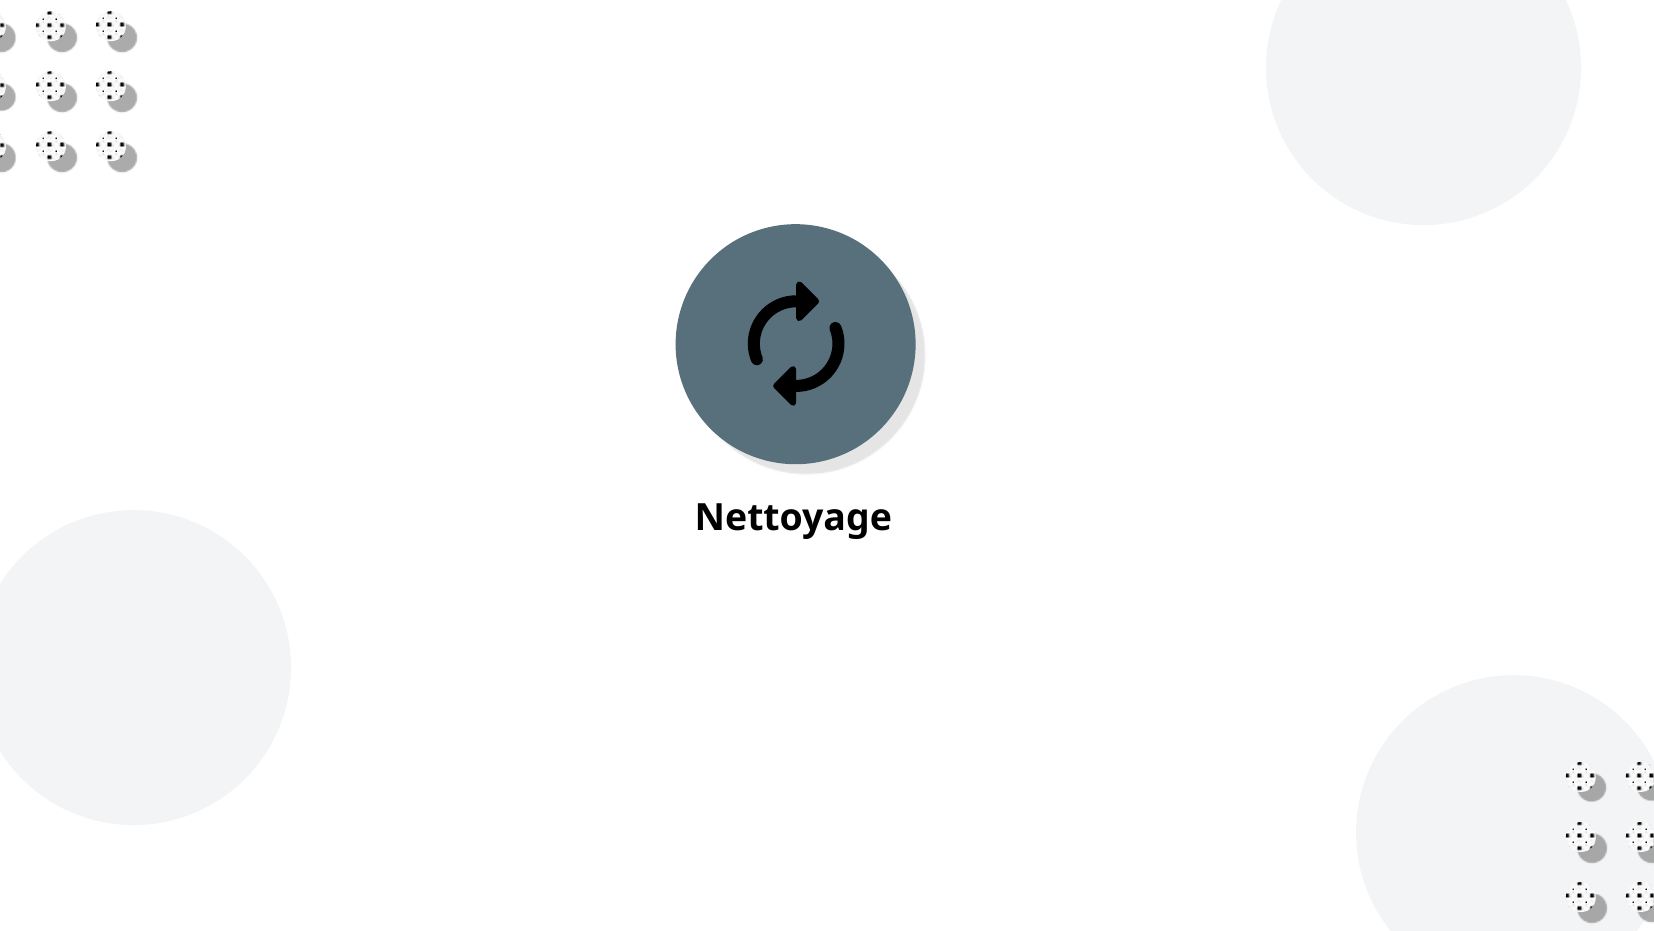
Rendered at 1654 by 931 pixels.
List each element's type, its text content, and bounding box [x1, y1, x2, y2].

picture [35, 71, 66, 102]
picture [1625, 761, 1654, 792]
picture [95, 11, 126, 42]
picture [95, 131, 127, 162]
picture [1625, 821, 1654, 853]
picture [0, 134, 7, 159]
picture [1565, 882, 1596, 913]
picture [1625, 881, 1654, 912]
picture [35, 131, 67, 162]
text_box [675, 224, 916, 465]
text_box Nettoyage [669, 483, 918, 554]
picture [0, 14, 6, 39]
picture [1565, 761, 1596, 793]
picture [0, 74, 6, 99]
picture [35, 11, 66, 42]
picture [1565, 821, 1596, 853]
picture [95, 71, 126, 102]
picture [720, 268, 872, 420]
